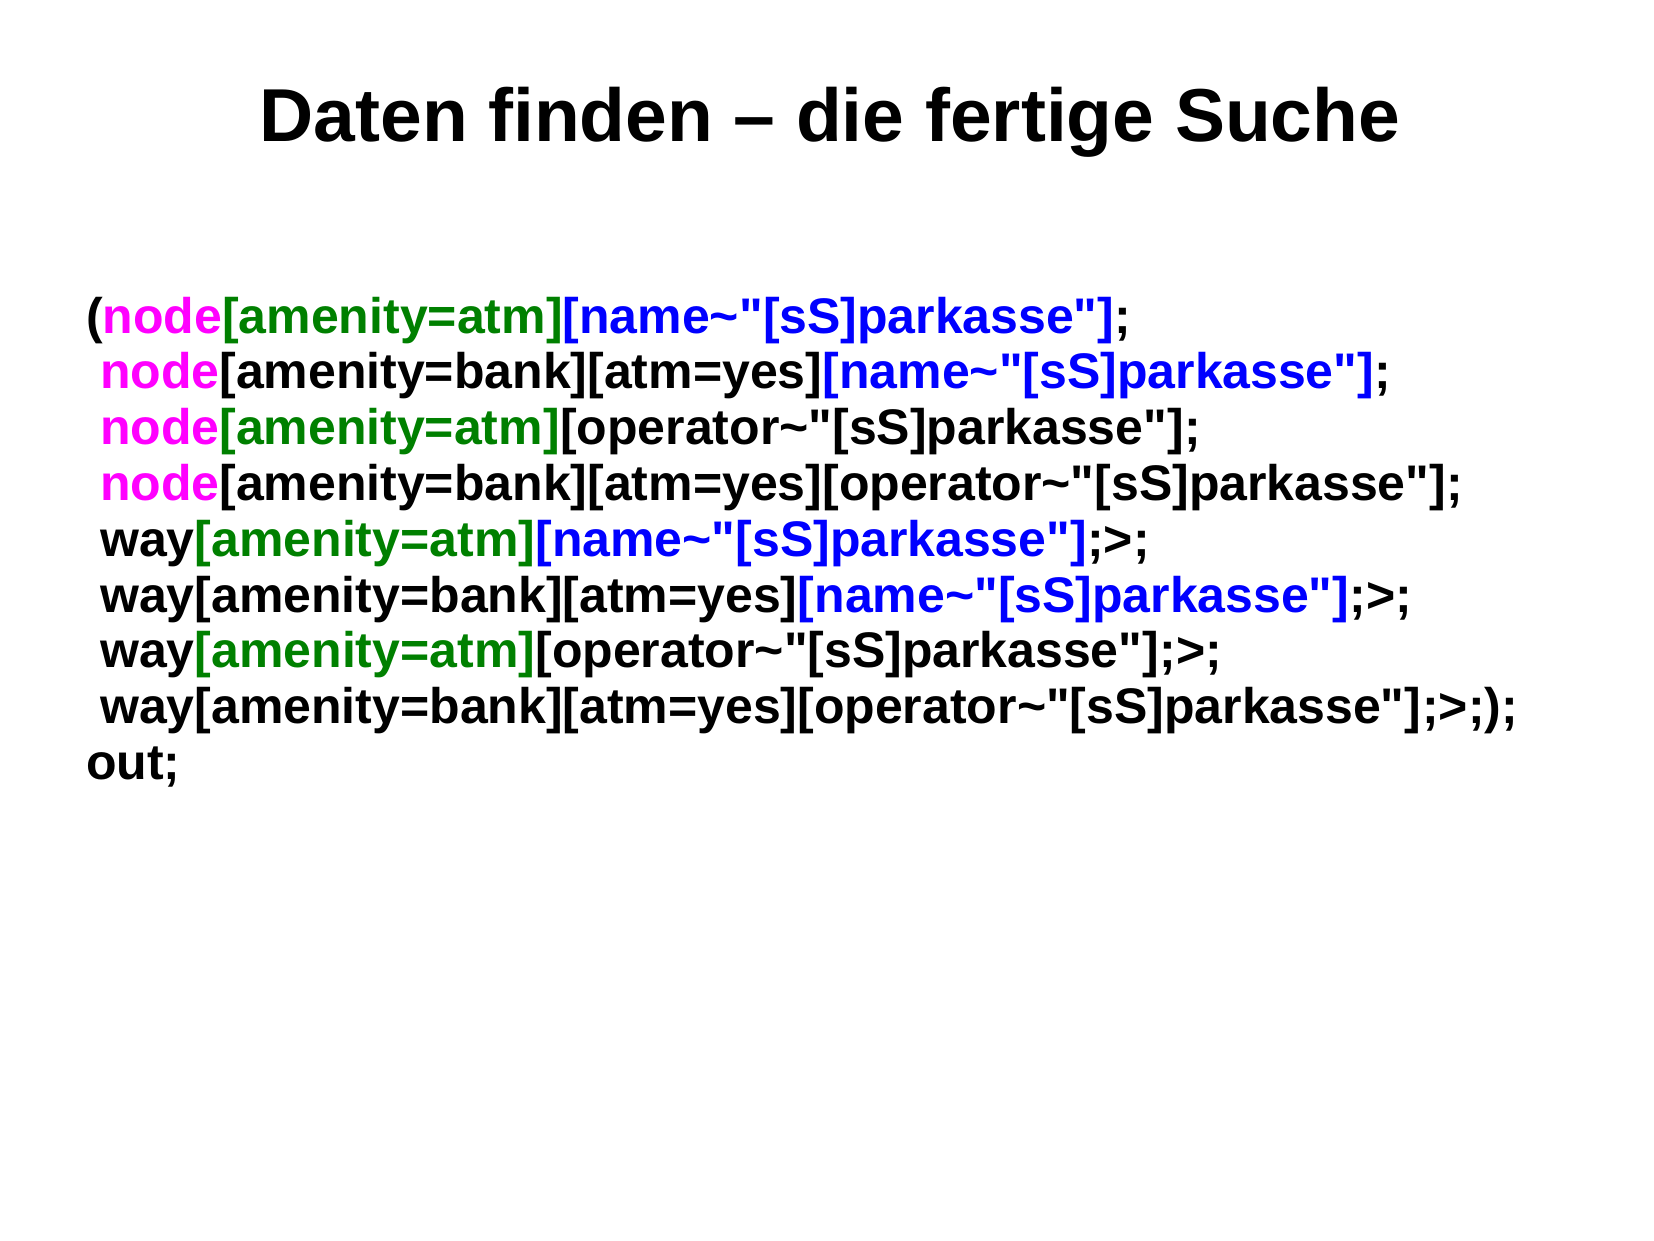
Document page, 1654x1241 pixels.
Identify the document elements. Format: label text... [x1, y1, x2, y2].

text_box Daten finden – die fertige Suche [244, 65, 1416, 165]
text_box (node[amenity=atm][name~"[sS]parkasse"]; node[amenity=bank][atm=yes][name~"[sS]parkasse"]; node[amenity=atm][operator~"[sS]parkasse"]; node[amenity=bank][atm=yes][operator~"[sS]parkasse"]; way[amenity=atm][name~"[sS]parkasse"];>; way[amenity=bank][atm=yes][name~"[sS]parkasse"];>; way[amenity=atm][operator~"[sS]parkasse"];>; way[amenity=bank][atm=yes][operator~"[sS]parkasse"];>;); out; [71, 280, 1654, 798]
